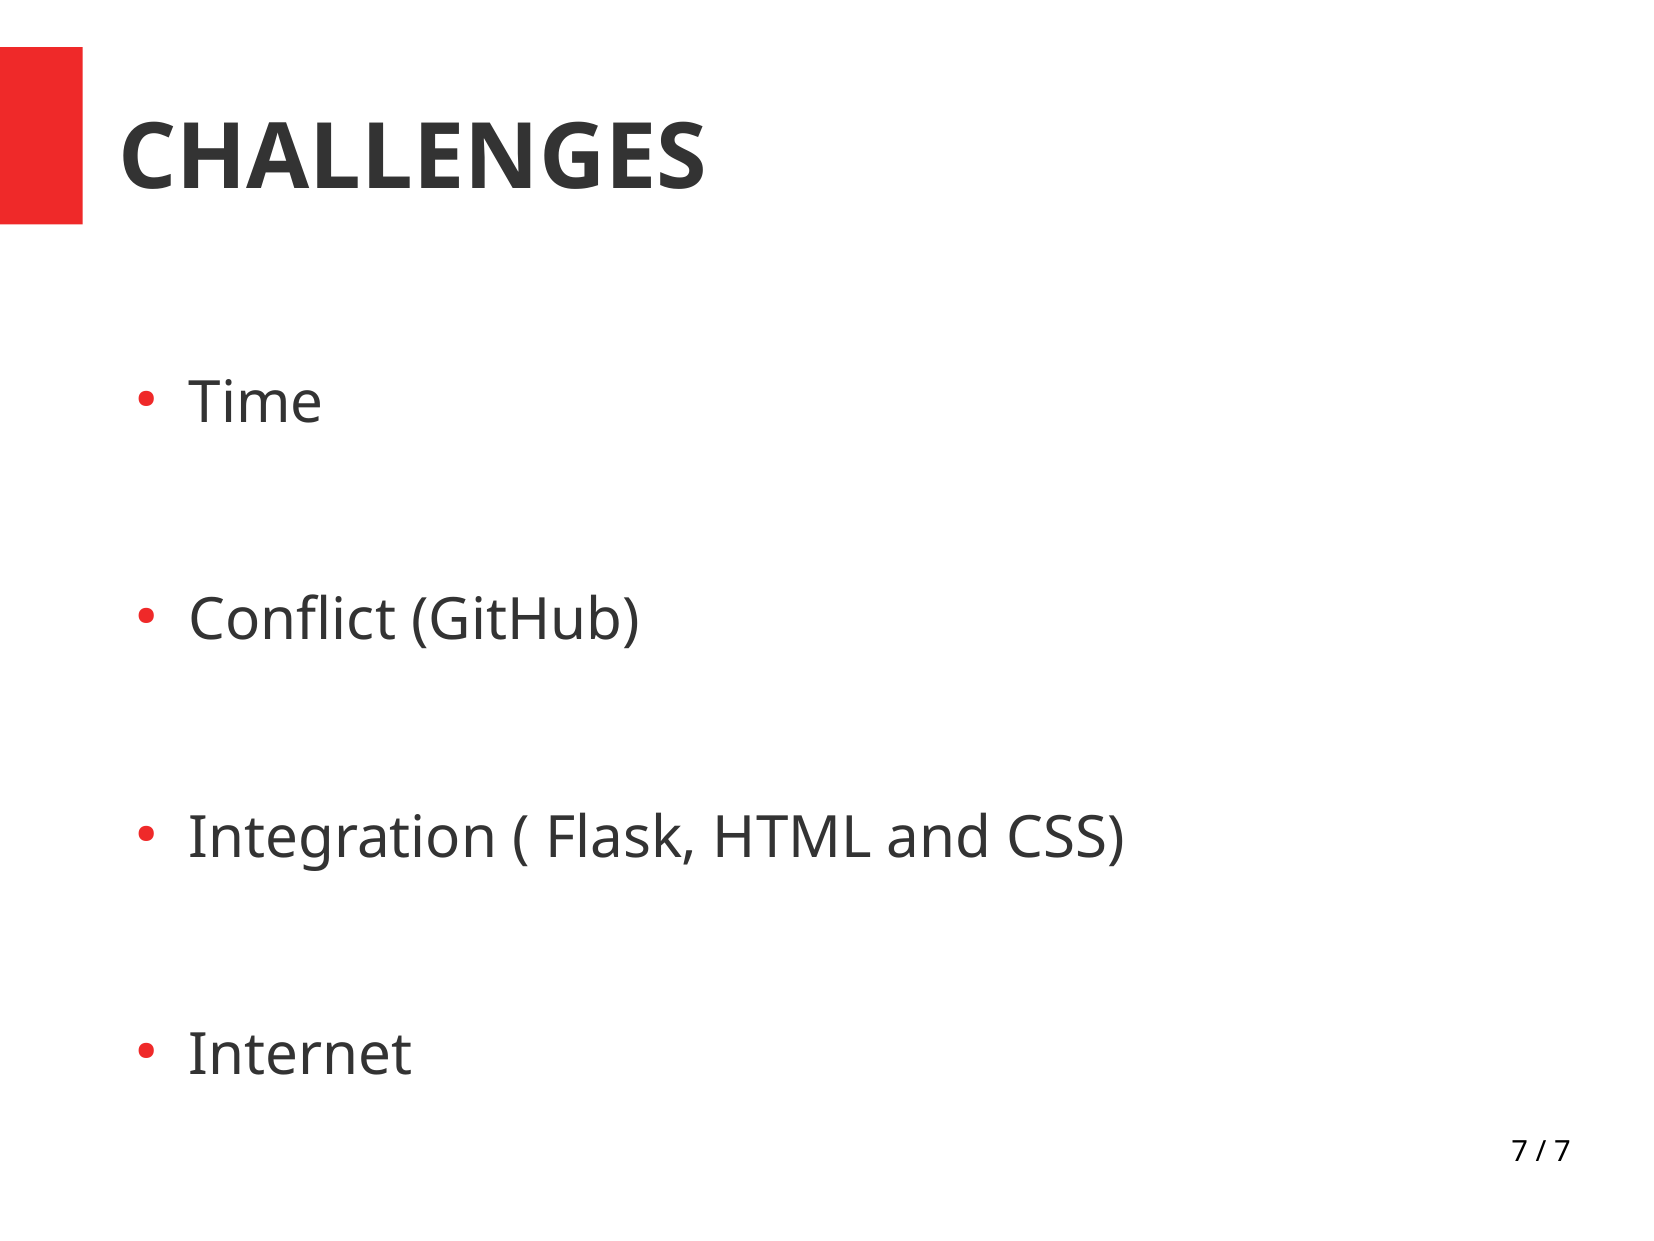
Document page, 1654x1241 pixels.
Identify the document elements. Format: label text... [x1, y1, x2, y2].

title CHALLENGES [118, 49, 1571, 257]
list Time Conflict (GitHub) Integration ( Flask, HTML and CSS) Internet [118, 360, 1536, 1080]
